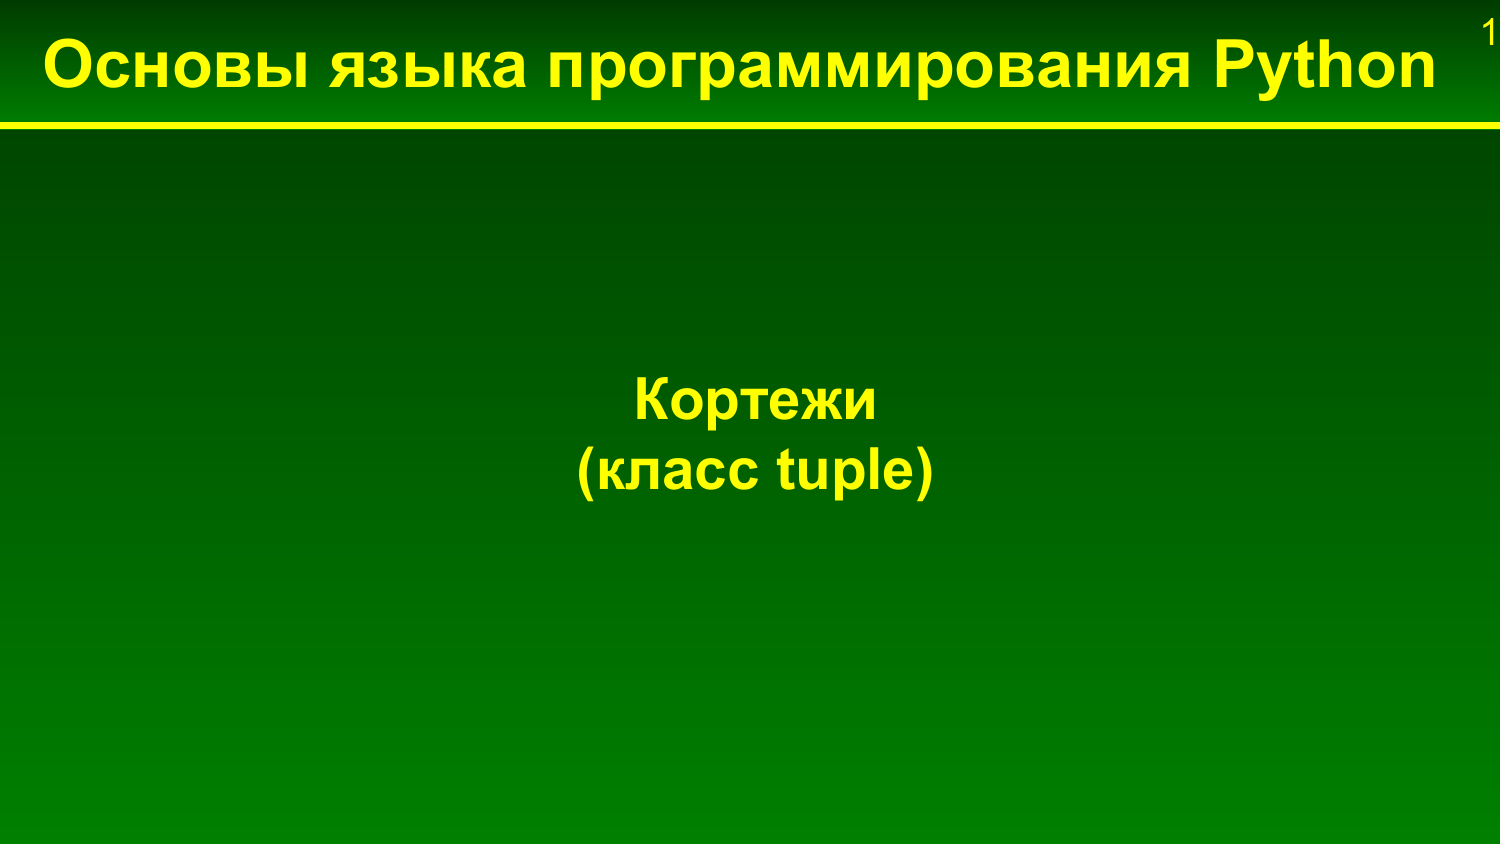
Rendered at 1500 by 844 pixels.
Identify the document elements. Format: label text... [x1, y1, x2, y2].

text_box Основы языка программирования Python [17, 13, 1465, 109]
text_box Кортежи (класс tuple) [35, 371, 1477, 491]
